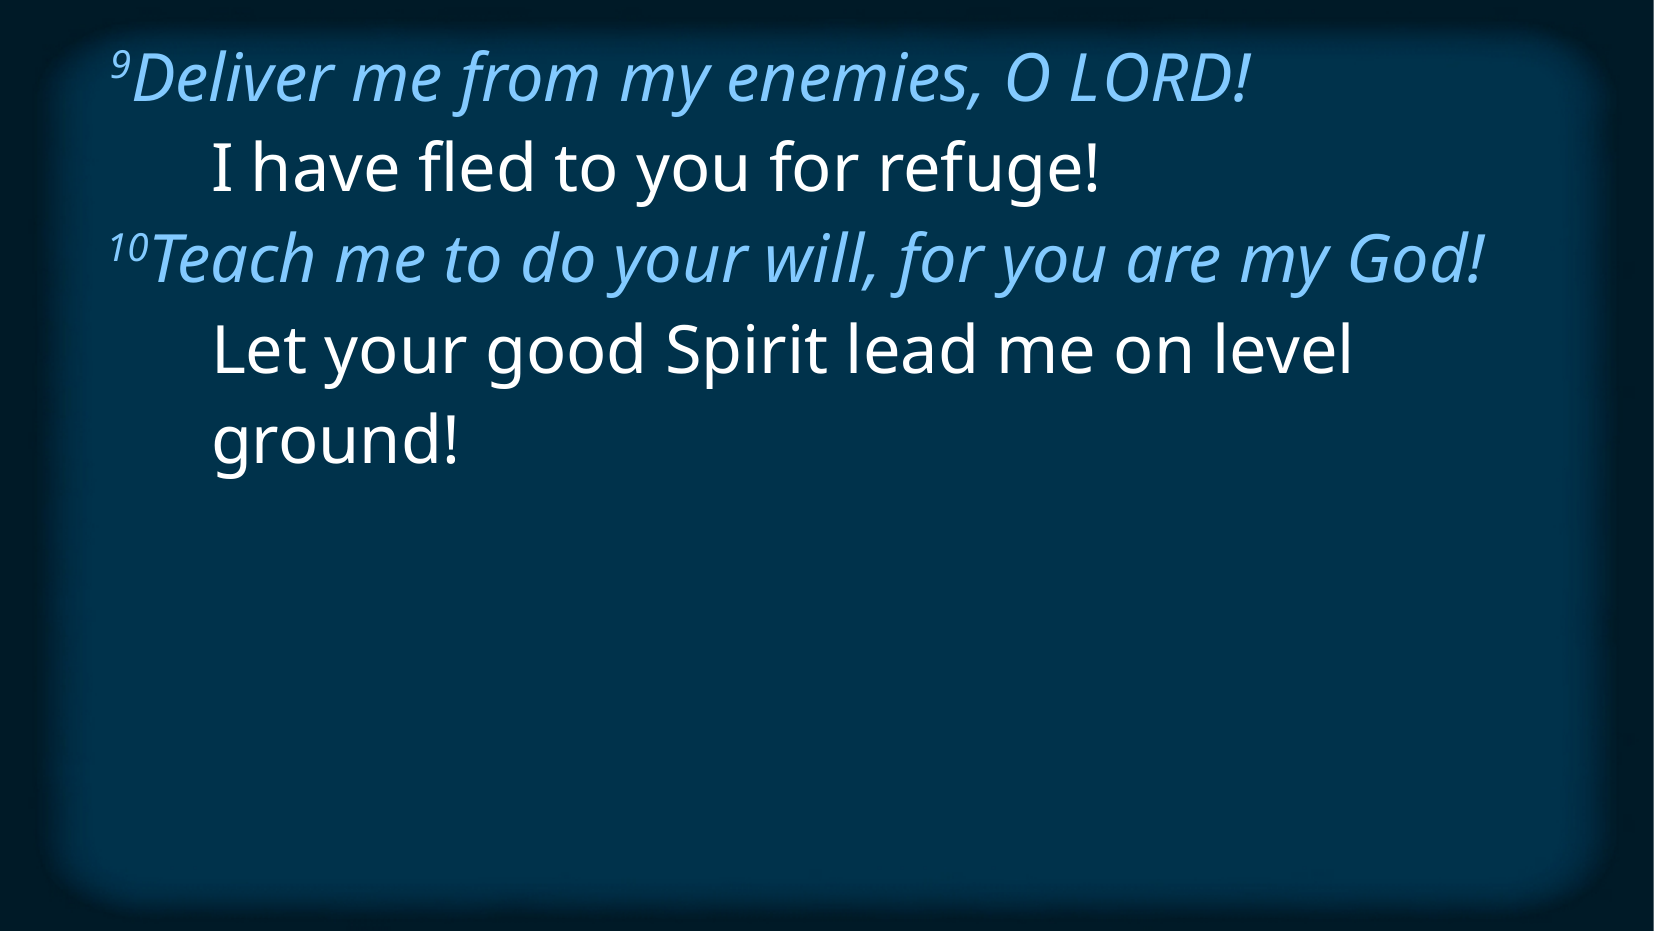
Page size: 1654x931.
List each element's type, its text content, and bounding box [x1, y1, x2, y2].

text_box 9Deliver me from my enemies, O LORD! I have fled to you for refuge! 10Teach me to do your will, for you are my God! Let your good Spirit lead me on level ground! [91, 22, 1562, 481]
picture [0, 0, 1654, 931]
